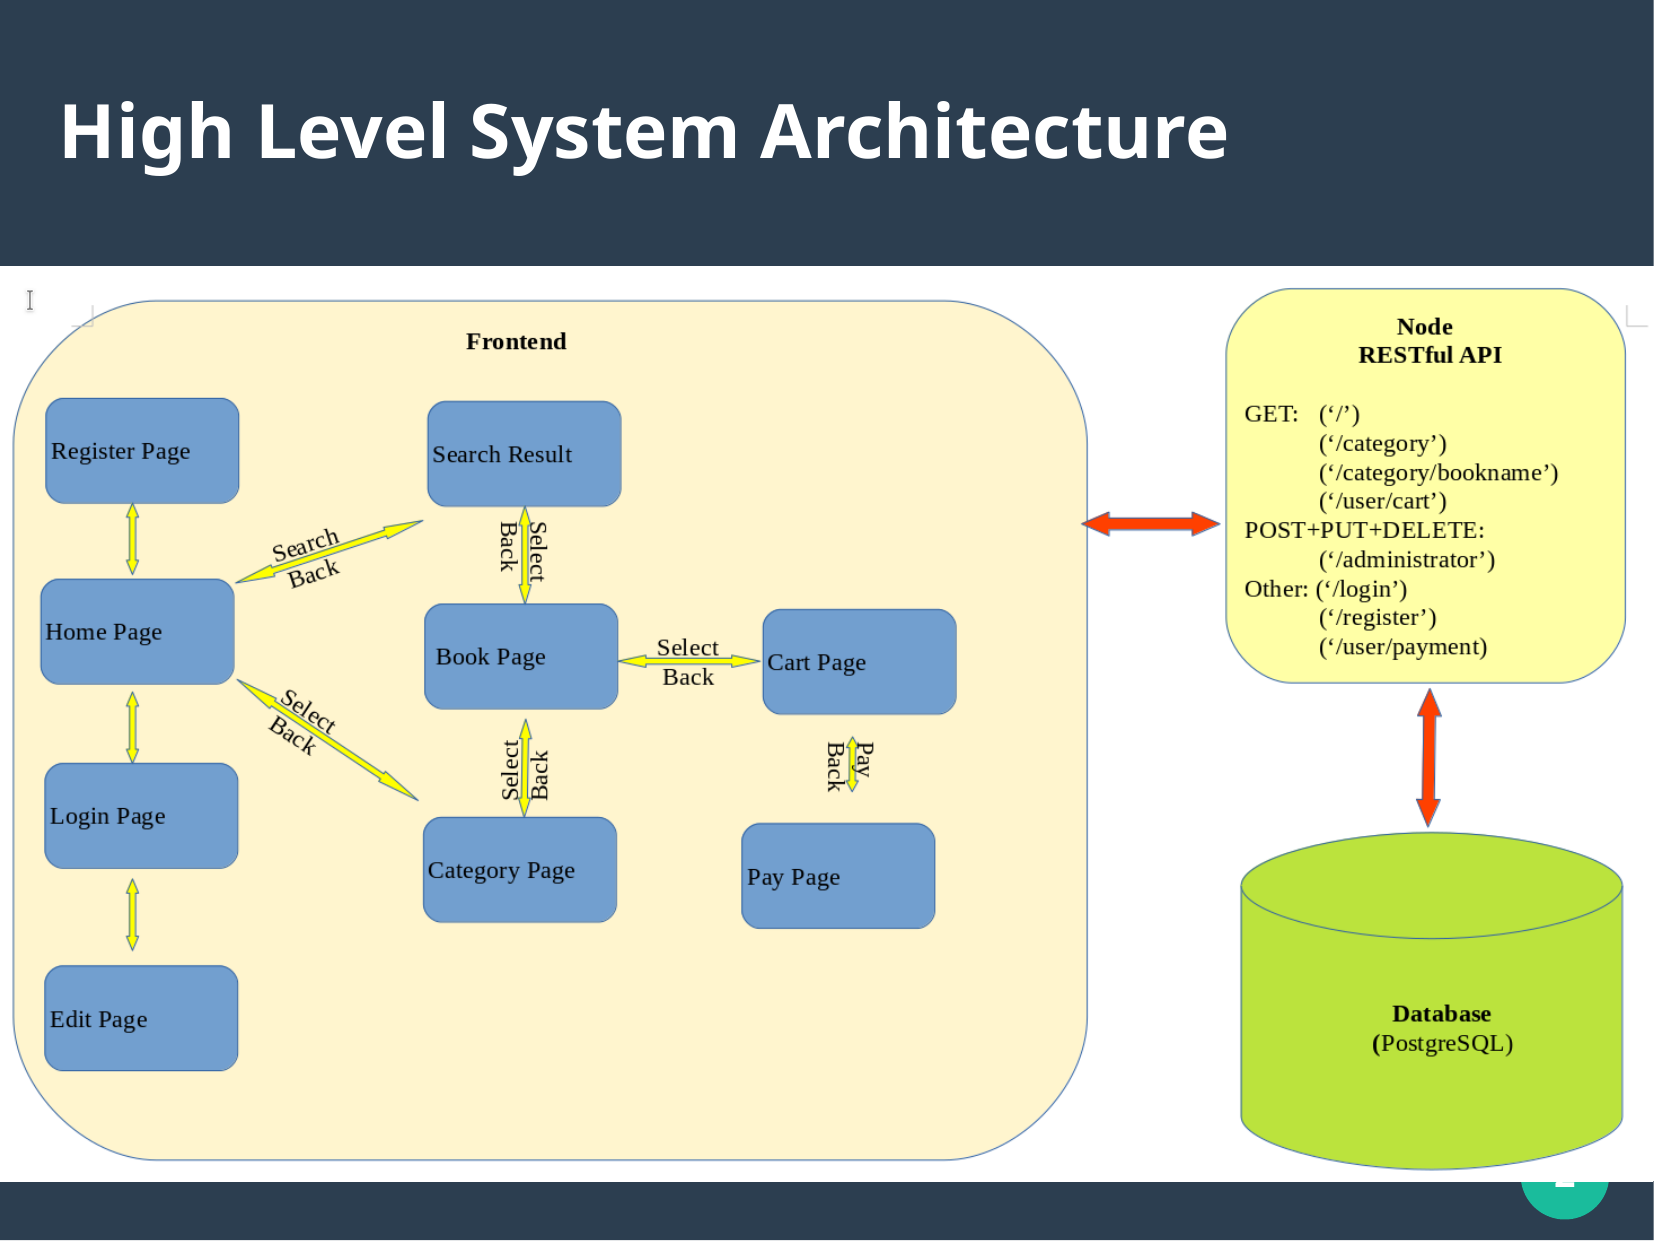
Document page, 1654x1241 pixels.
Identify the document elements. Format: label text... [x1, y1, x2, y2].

title High Level System Architecture [59, 49, 1595, 207]
picture [0, 277, 1653, 1182]
text_box [1505, 1182, 1625, 1235]
